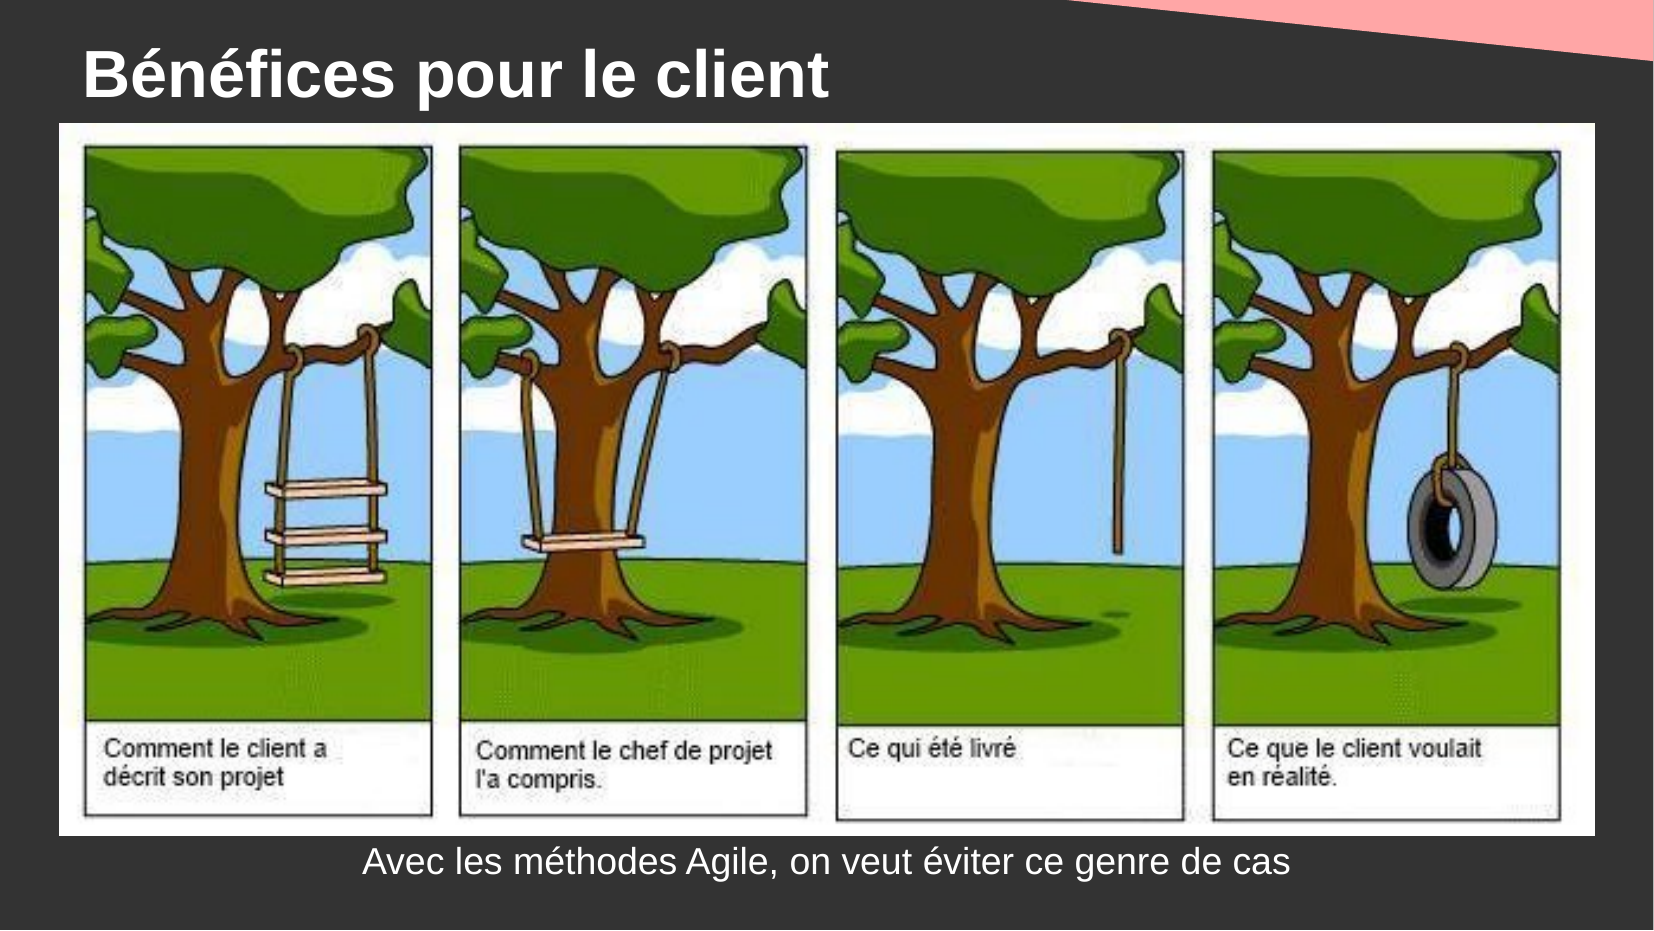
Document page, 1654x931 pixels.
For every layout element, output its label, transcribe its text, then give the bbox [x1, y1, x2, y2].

text_box [1066, 0, 1654, 62]
picture [59, 123, 1595, 836]
title Bénéfices pour le client [82, 37, 1571, 122]
text_box Avec les méthodes Agile, on veut éviter ce genre de cas [324, 832, 1329, 890]
